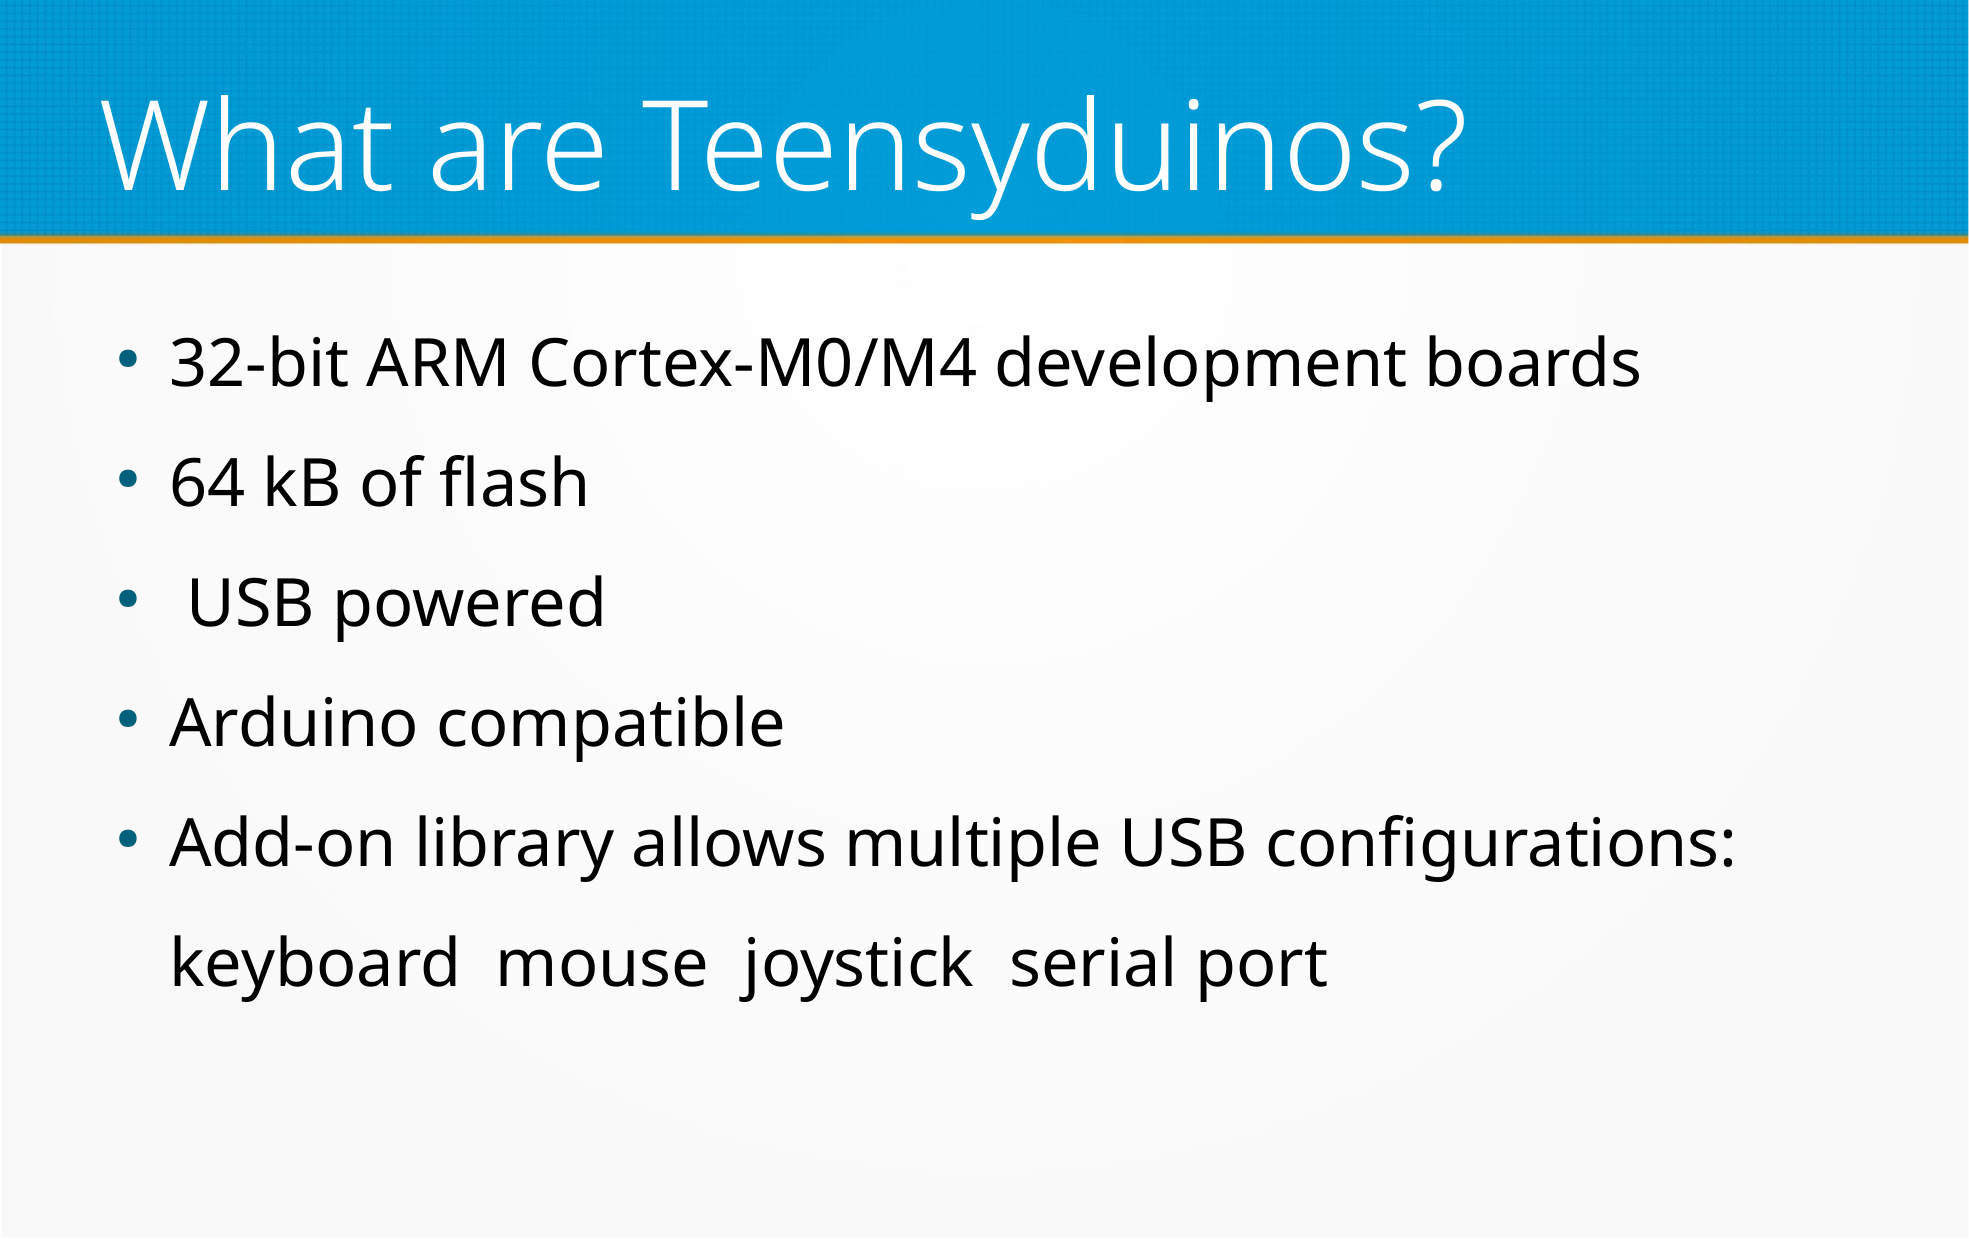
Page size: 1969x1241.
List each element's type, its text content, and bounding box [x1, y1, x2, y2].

title What are Teensyduinos? [98, 19, 1870, 227]
list 32-bit ARM Cortex-M0/M4 development boards 64 kB of flash USB powered Arduino compatible Add-on library allows multiple USB configurations: keyboard mouse joystick serial port [98, 315, 1861, 1081]
picture [0, 233, 1969, 1241]
